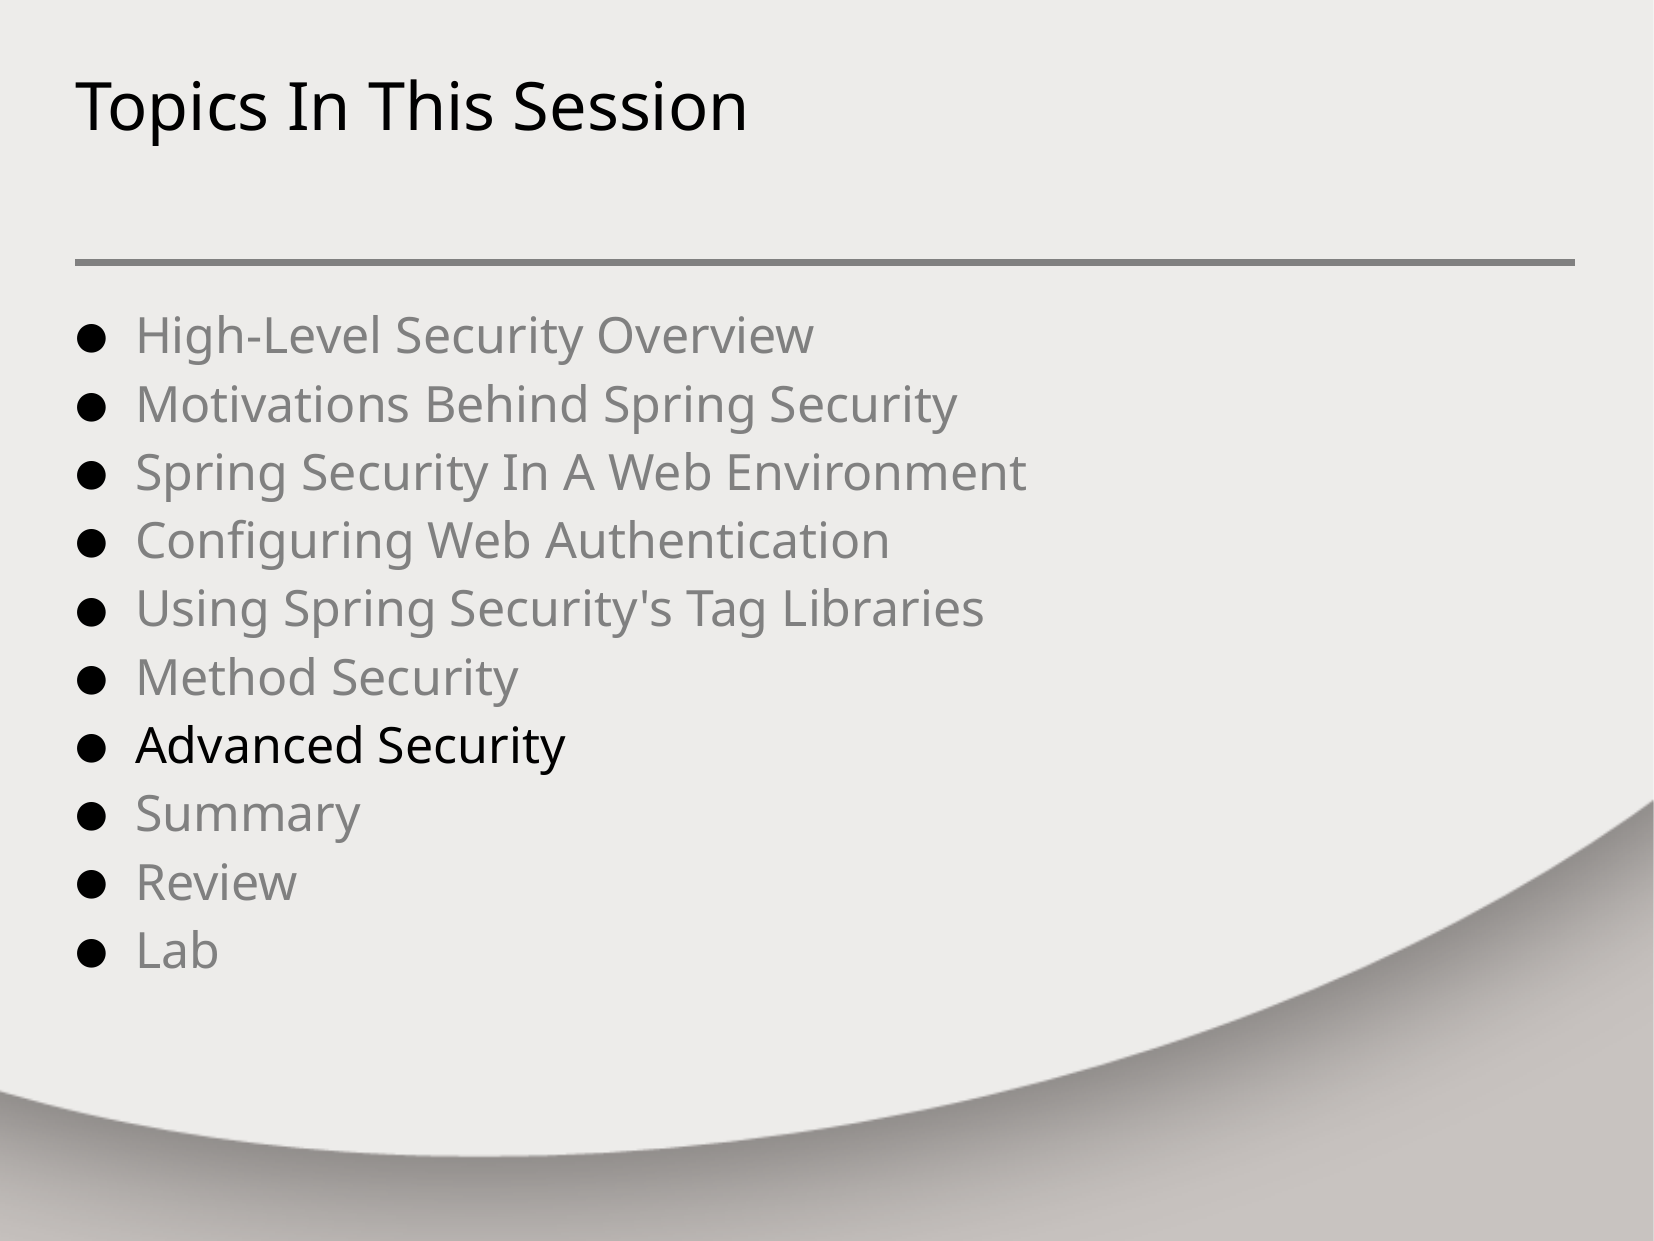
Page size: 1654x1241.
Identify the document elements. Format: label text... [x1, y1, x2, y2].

list High-Level Security Overview Motivations Behind Spring Security Spring Security In A Web Environment Configuring Web Authentication Using Spring Security's Tag Libraries Method Security Advanced Security Summary Review Lab [75, 300, 1576, 1163]
title Topics In This Session [75, 75, 1576, 226]
picture [0, 0, 1654, 1241]
